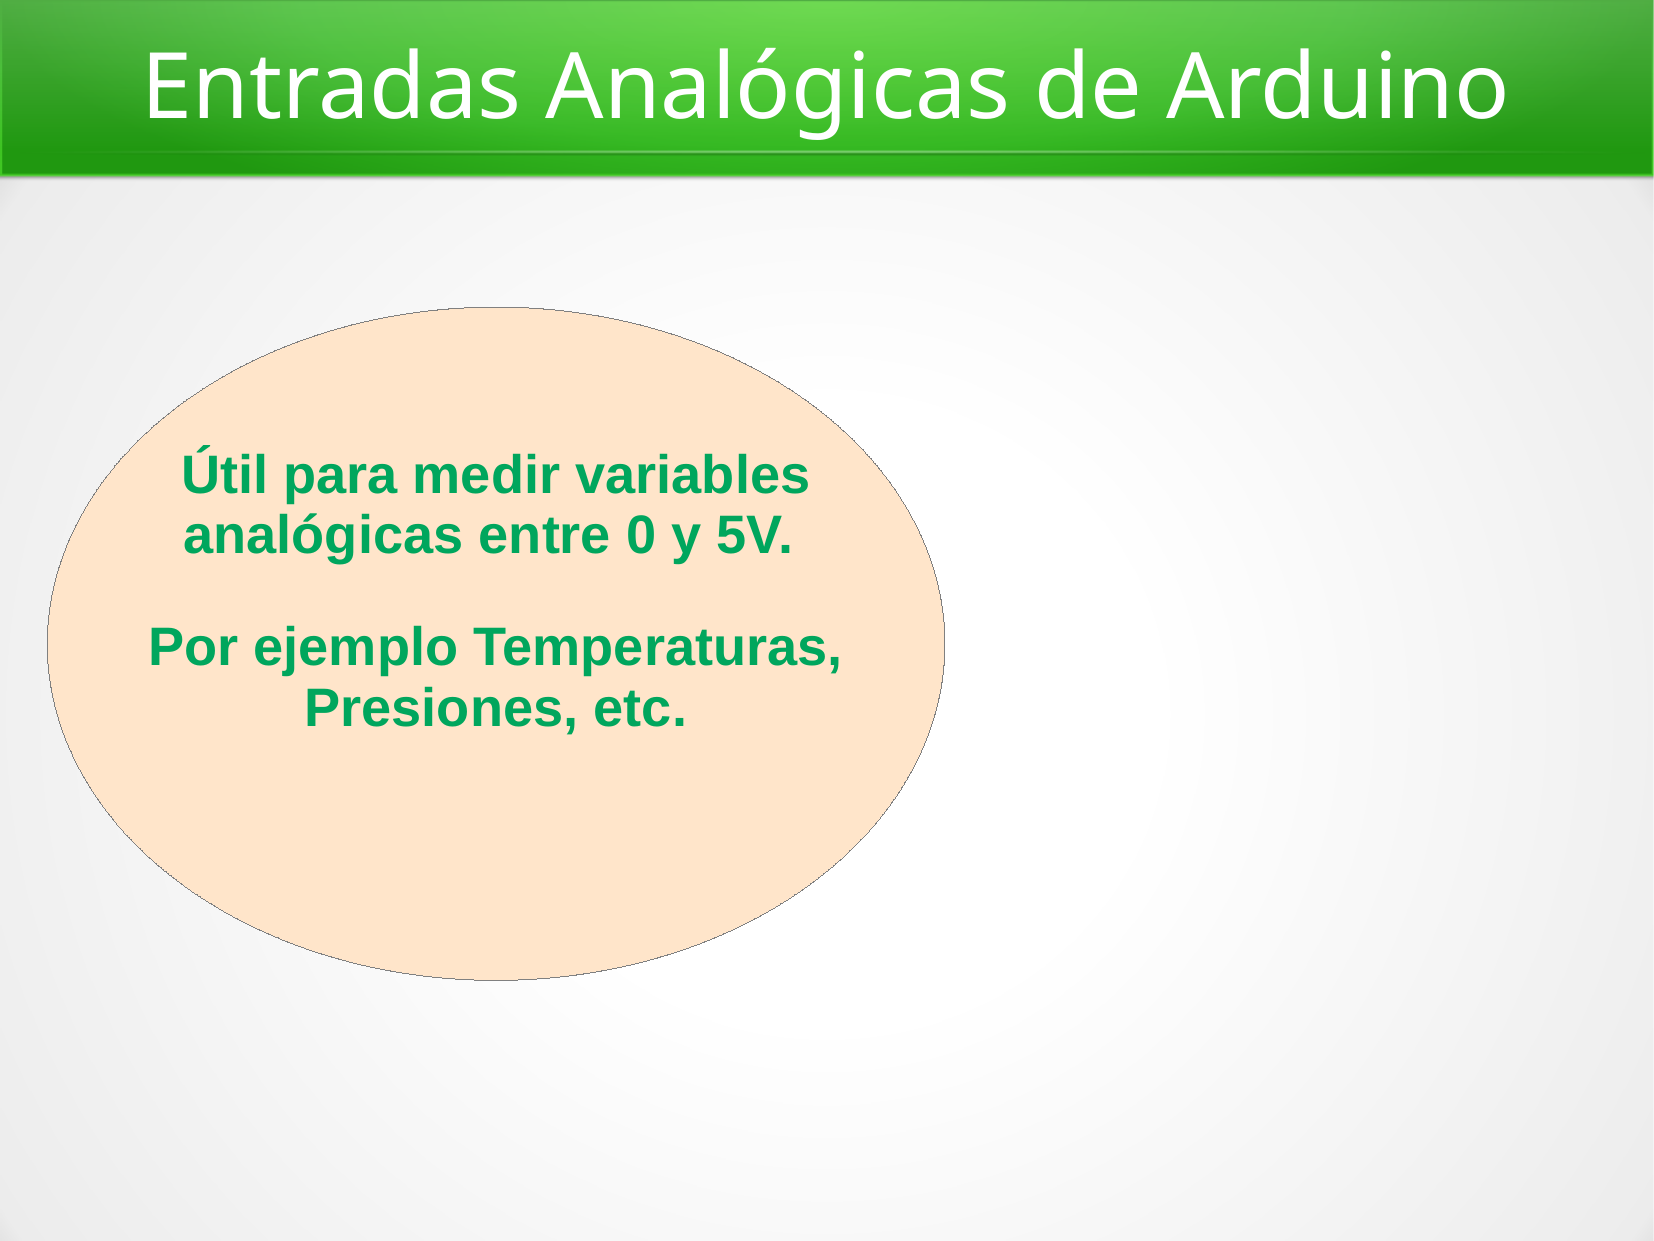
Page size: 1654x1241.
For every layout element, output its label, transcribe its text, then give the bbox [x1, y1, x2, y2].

text_box [898, 493, 945, 794]
title Entradas Analógicas de Arduino [82, 11, 1571, 154]
text_box [141, 307, 851, 437]
picture [0, 0, 1654, 1241]
text_box [47, 494, 94, 794]
text_box [130, 839, 862, 981]
text_box Útil para medir variables analógicas entre 0 y 5V. Por ejemplo Temperaturas, Presiones, etc. [94, 437, 898, 839]
